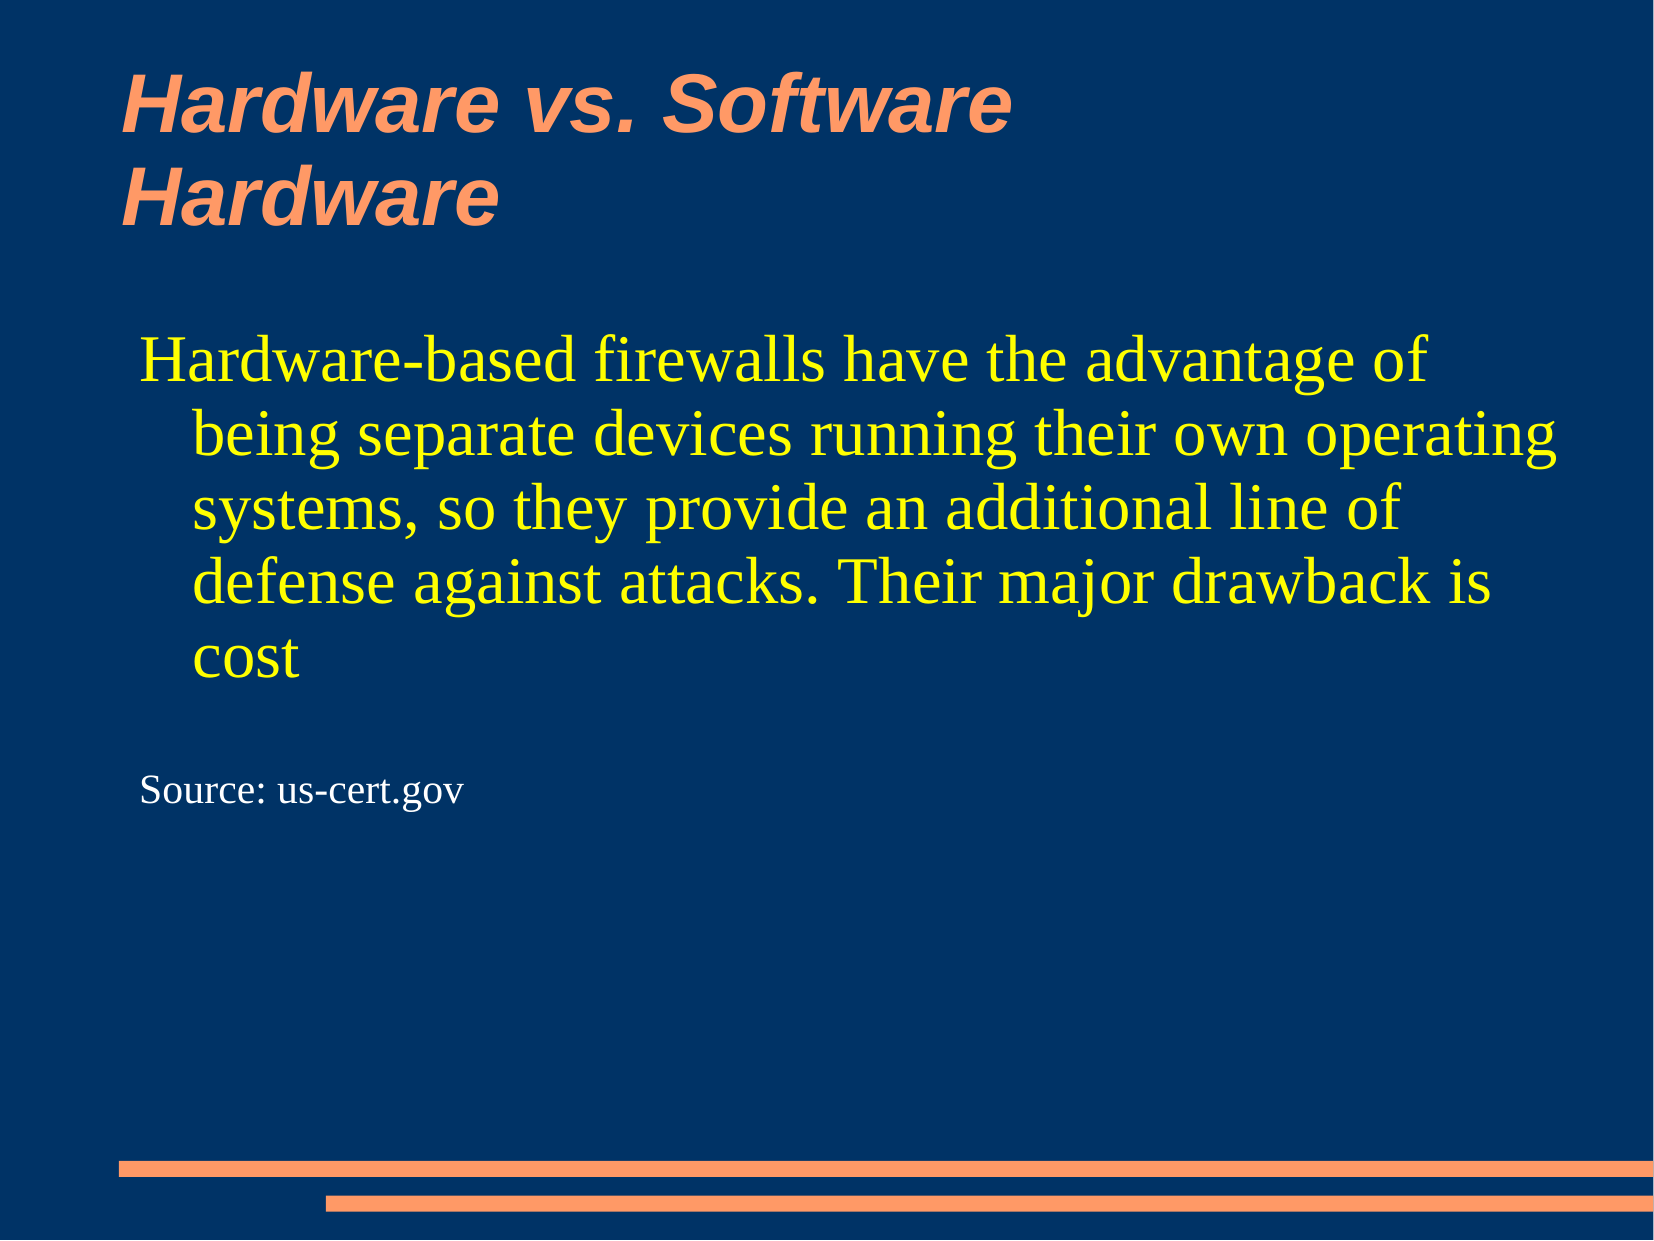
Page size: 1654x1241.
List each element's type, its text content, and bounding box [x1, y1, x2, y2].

list Hardware-based firewalls have the advantage of being separate devices running their own operating systems, so they provide an additional line of defense against attacks. Their major drawback is cost Source: us-cert.gov [121, 322, 1561, 1133]
title Hardware vs. Software Hardware [121, 46, 1534, 254]
